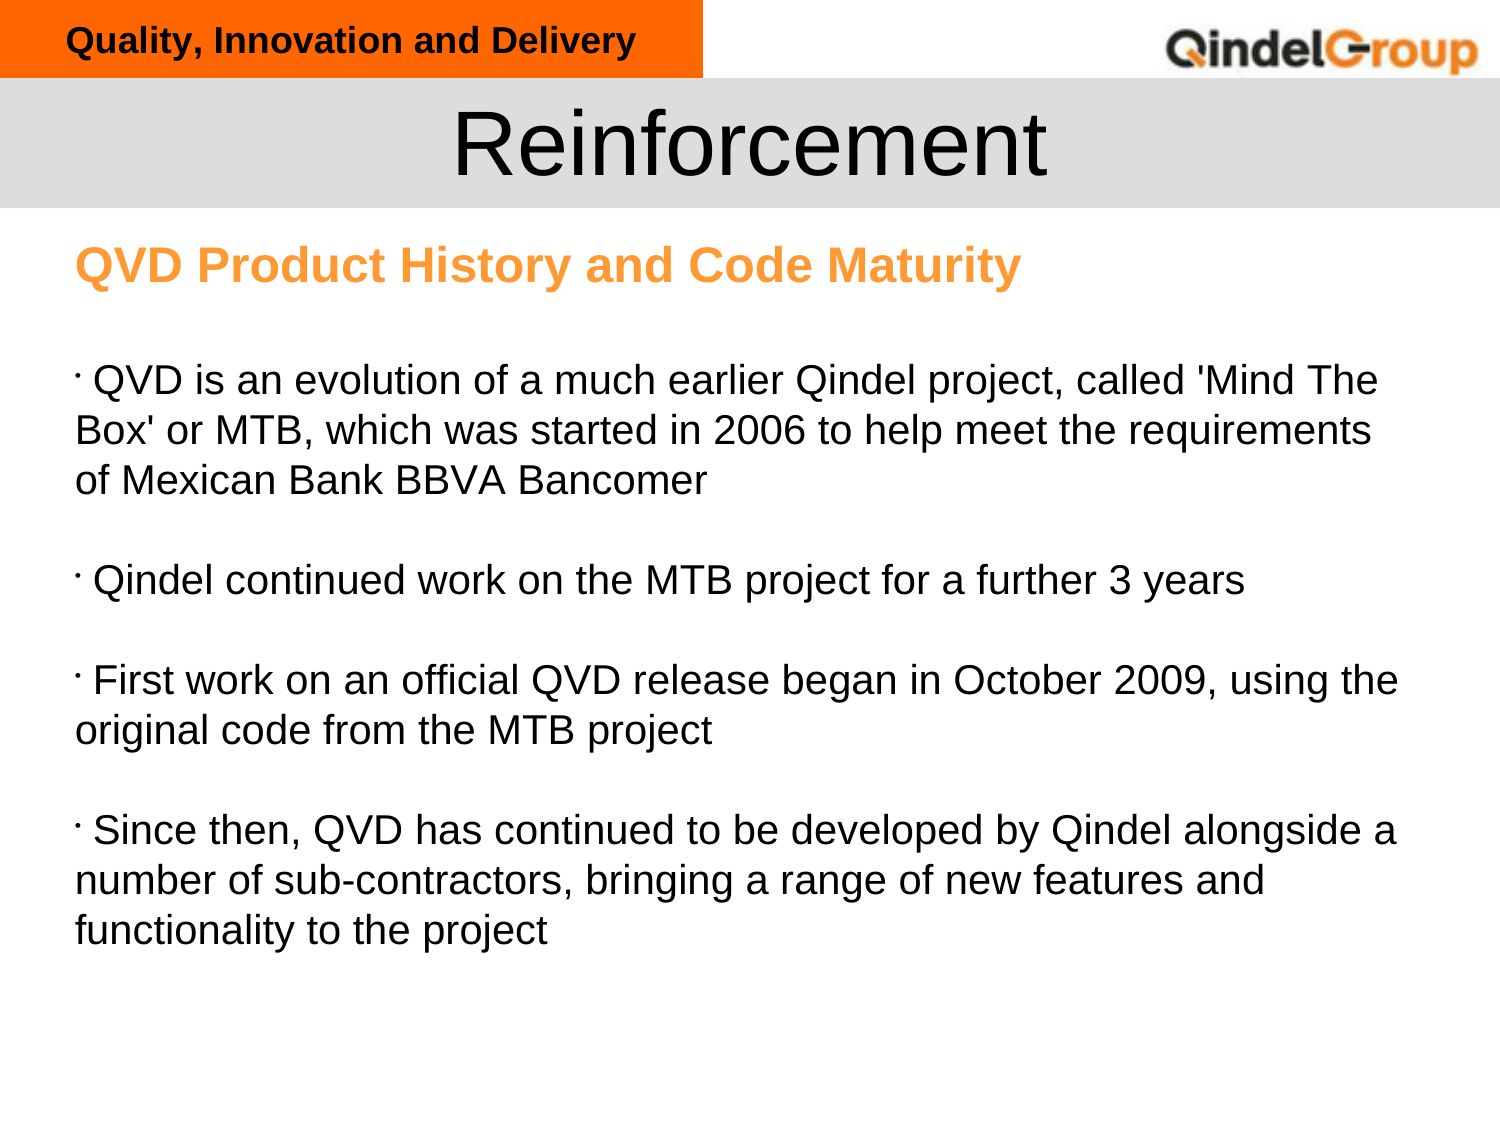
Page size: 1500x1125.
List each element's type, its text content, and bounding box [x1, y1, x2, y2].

text_box QVD Product History and Code Maturity QVD is an evolution of a much earlier Qindel project, called 'Mind The Box' or MTB, which was started in 2006 to help meet the requirements of Mexican Bank BBVA Bancomer Qindel continued work on the MTB project for a further 3 years First work on an official QVD release began in October 2009, using the original code from the MTB project Since then, QVD has continued to be developed by Qindel alongside a number of sub-contractors, bringing a range of new features and functionality to the project [60, 224, 1426, 1011]
title Reinforcement [75, 45, 1426, 224]
picture [1163, 23, 1481, 78]
